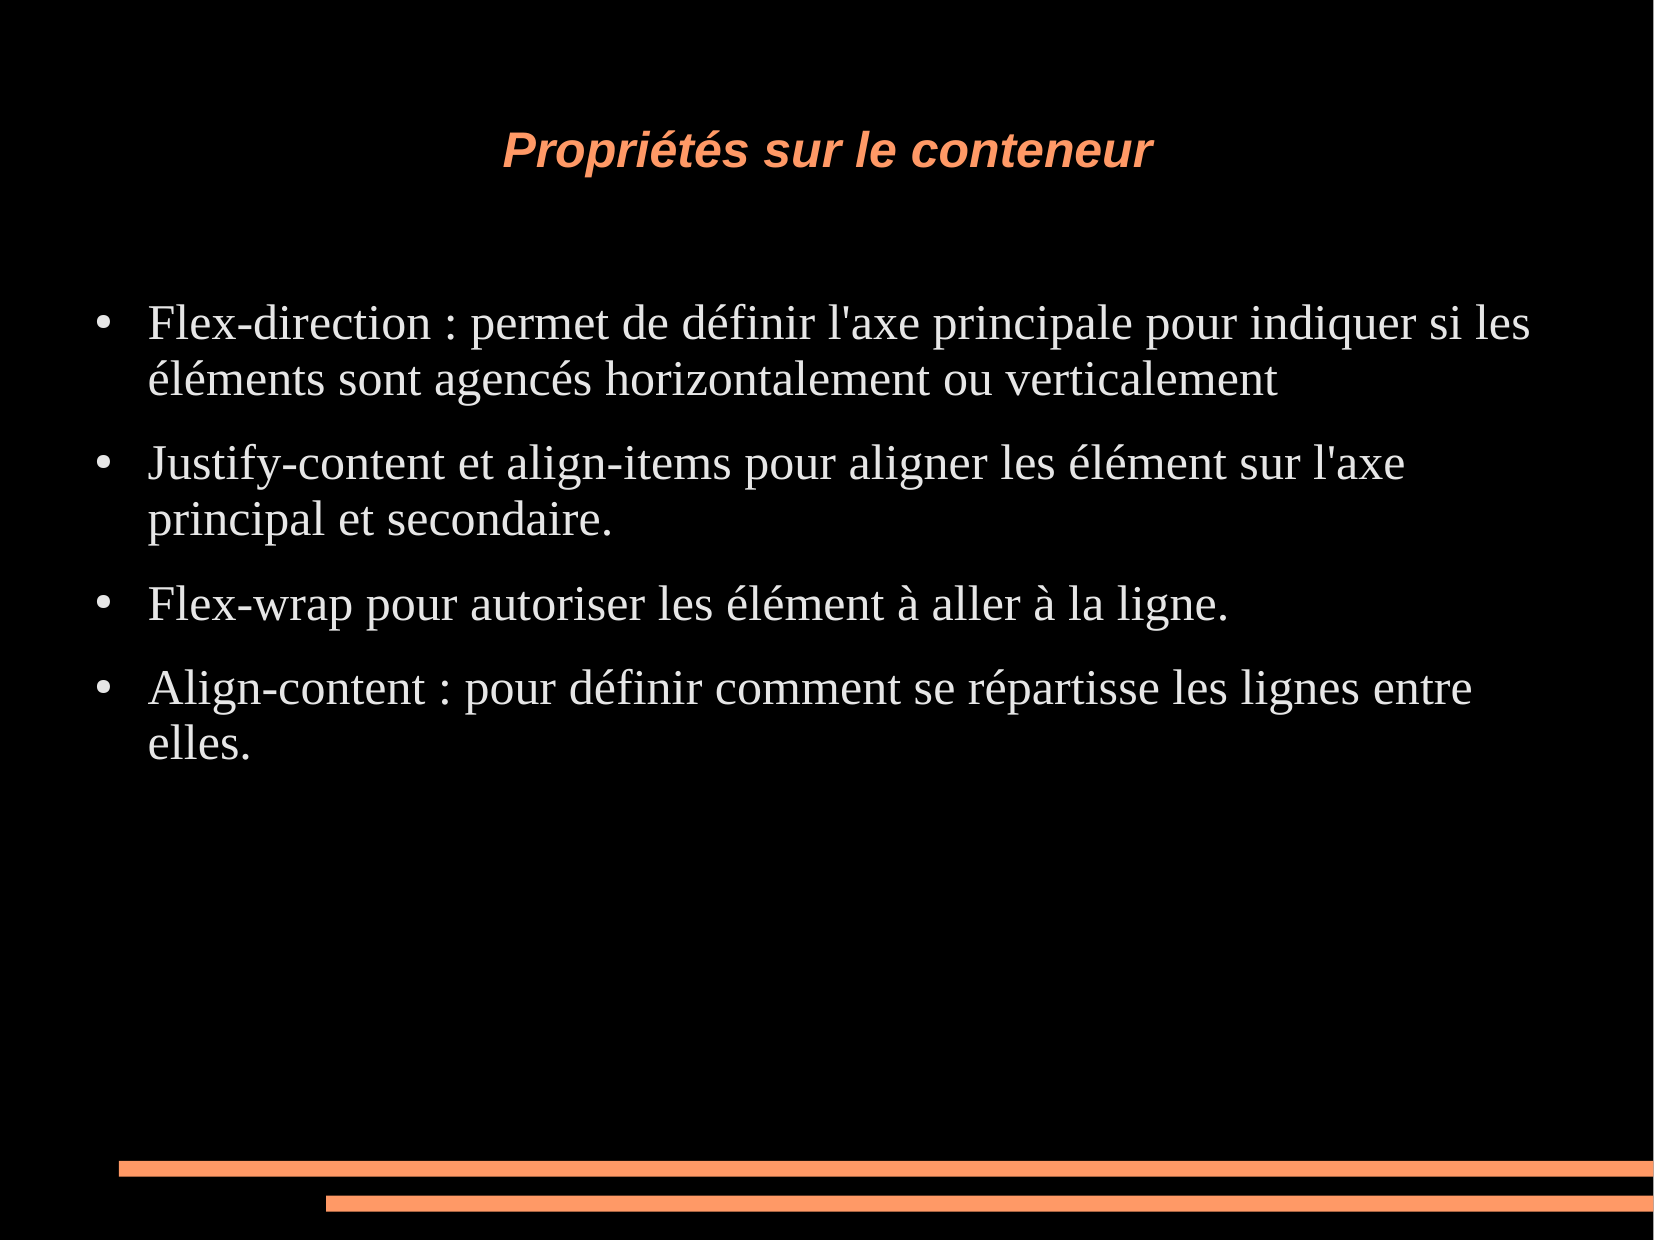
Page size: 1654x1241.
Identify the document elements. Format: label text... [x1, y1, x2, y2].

list Flex-direction : permet de définir l'axe principale pour indiquer si les éléments sont agencés horizontalement ou verticalement Justify-content et align-items pour aligner les élément sur l'axe principal et secondaire. Flex-wrap pour autoriser les élément à aller à la ligne. Align-content : pour définir comment se répartisse les lignes entre elles. [76, 295, 1565, 1114]
title Propriétés sur le conteneur [121, 46, 1534, 254]
